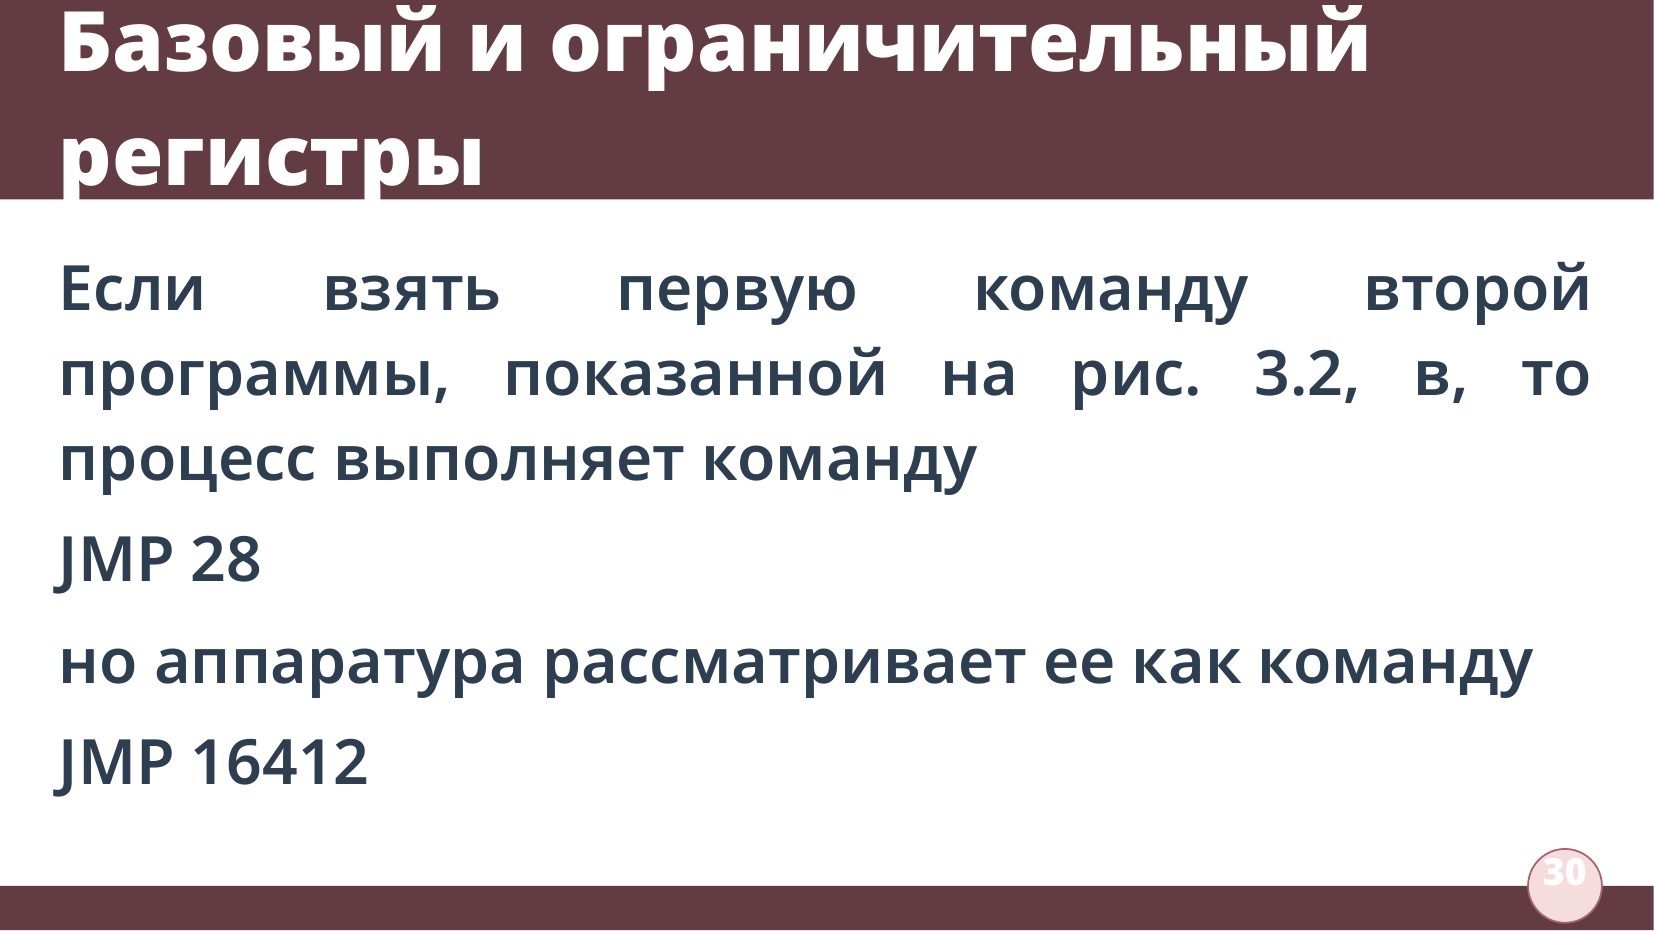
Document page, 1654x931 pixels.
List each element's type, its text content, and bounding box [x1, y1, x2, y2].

list Если взять первую команду второй программы, показанной на рис. 3.2, в, то процесс выполняет команду JMP 28 но аппаратура рассматривает ее как команду JMP 16412 [59, 243, 1595, 864]
title Базовый и ограничительный регистры [59, 37, 1595, 155]
